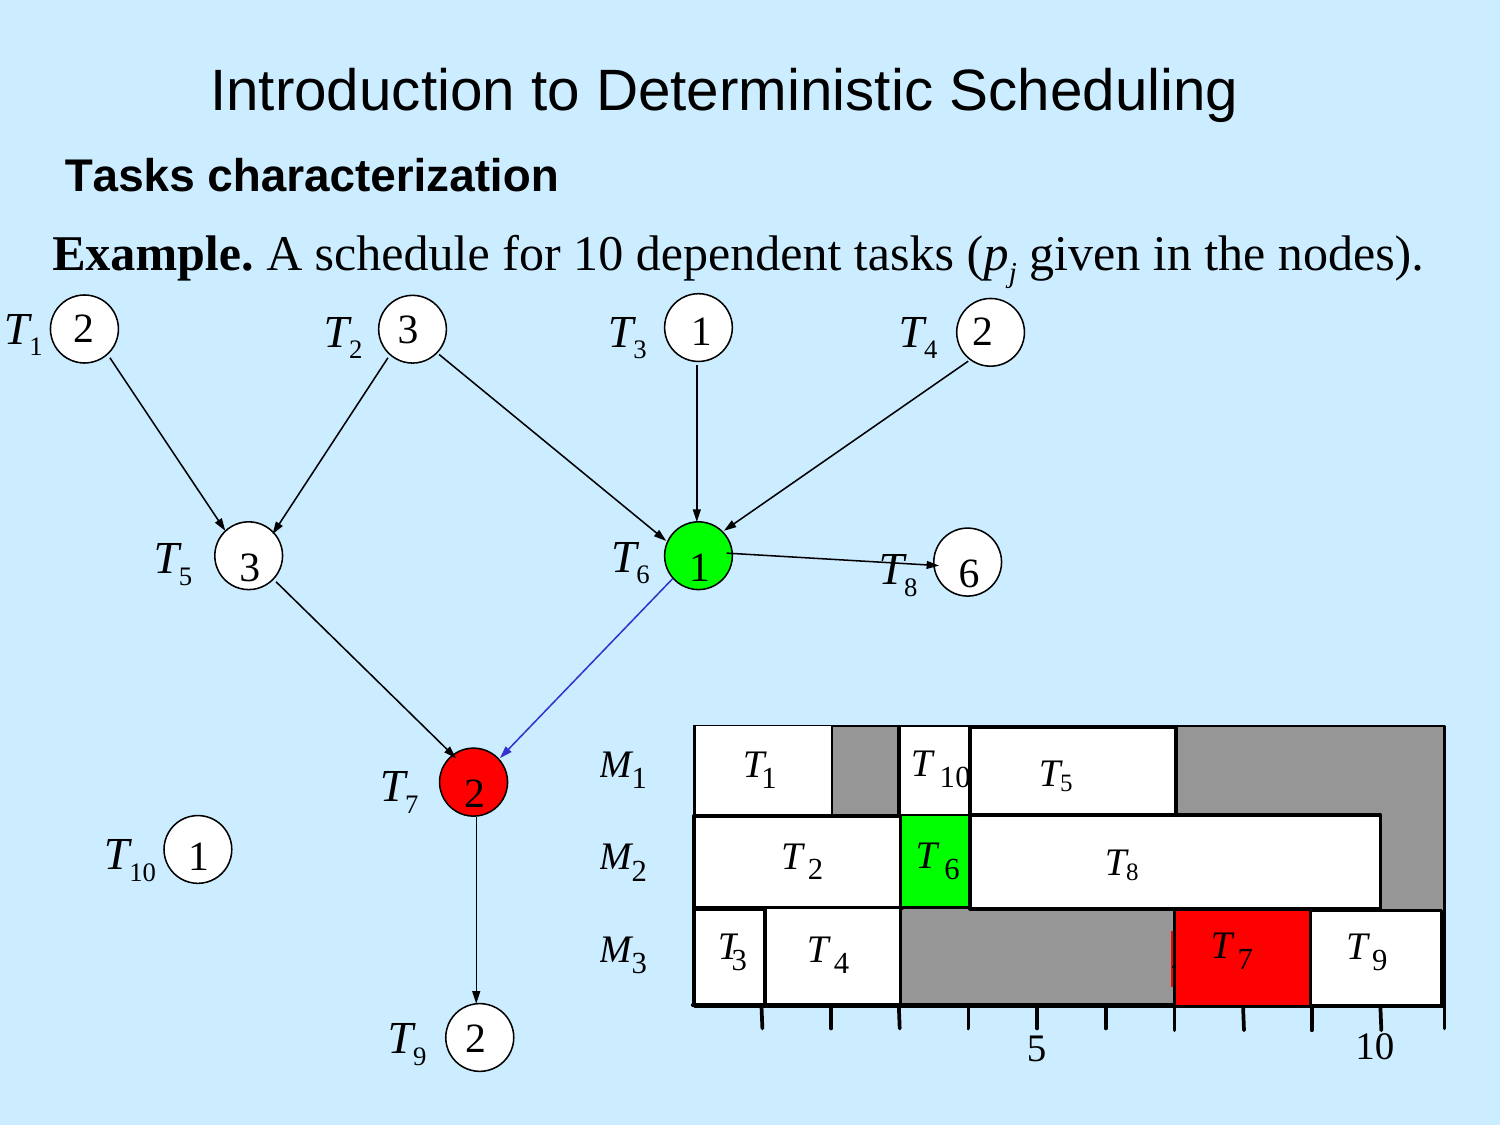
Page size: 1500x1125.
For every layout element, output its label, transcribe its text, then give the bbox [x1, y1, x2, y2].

text_box 3 [258, 523, 283, 589]
text_box Example. A schedule for 10 dependent tasks (pj given in the nodes). [37, 212, 1500, 297]
text_box T9 [372, 1000, 453, 1113]
text_box 2 [957, 296, 1063, 388]
text_box 1 [189, 821, 269, 927]
text_box T5 [138, 520, 258, 633]
text_box 2 [69, 292, 140, 395]
text_box T3 [593, 293, 712, 406]
text_box 2 [484, 749, 508, 815]
text_box 1 [716, 526, 733, 585]
text_box T6 [596, 518, 716, 631]
text_box [189, 815, 217, 821]
title Introduction to Deterministic Scheduling [0, 12, 1450, 163]
text_box 2 [450, 1003, 506, 1068]
text_box T1 [0, 290, 69, 403]
text_box [465, 1068, 495, 1072]
text_box T10 [88, 816, 189, 929]
text_box T4 [883, 293, 1003, 406]
text_box T2 [308, 293, 428, 406]
text_box 1 [712, 295, 772, 402]
chart [600, 725, 1450, 1080]
text_box [506, 1015, 514, 1059]
text_box Tasks characterization [49, 137, 1338, 208]
text_box T8 [863, 531, 983, 644]
text_box 3 [428, 294, 478, 387]
text_box T7 [365, 748, 484, 861]
text_box 6 [983, 531, 1002, 593]
